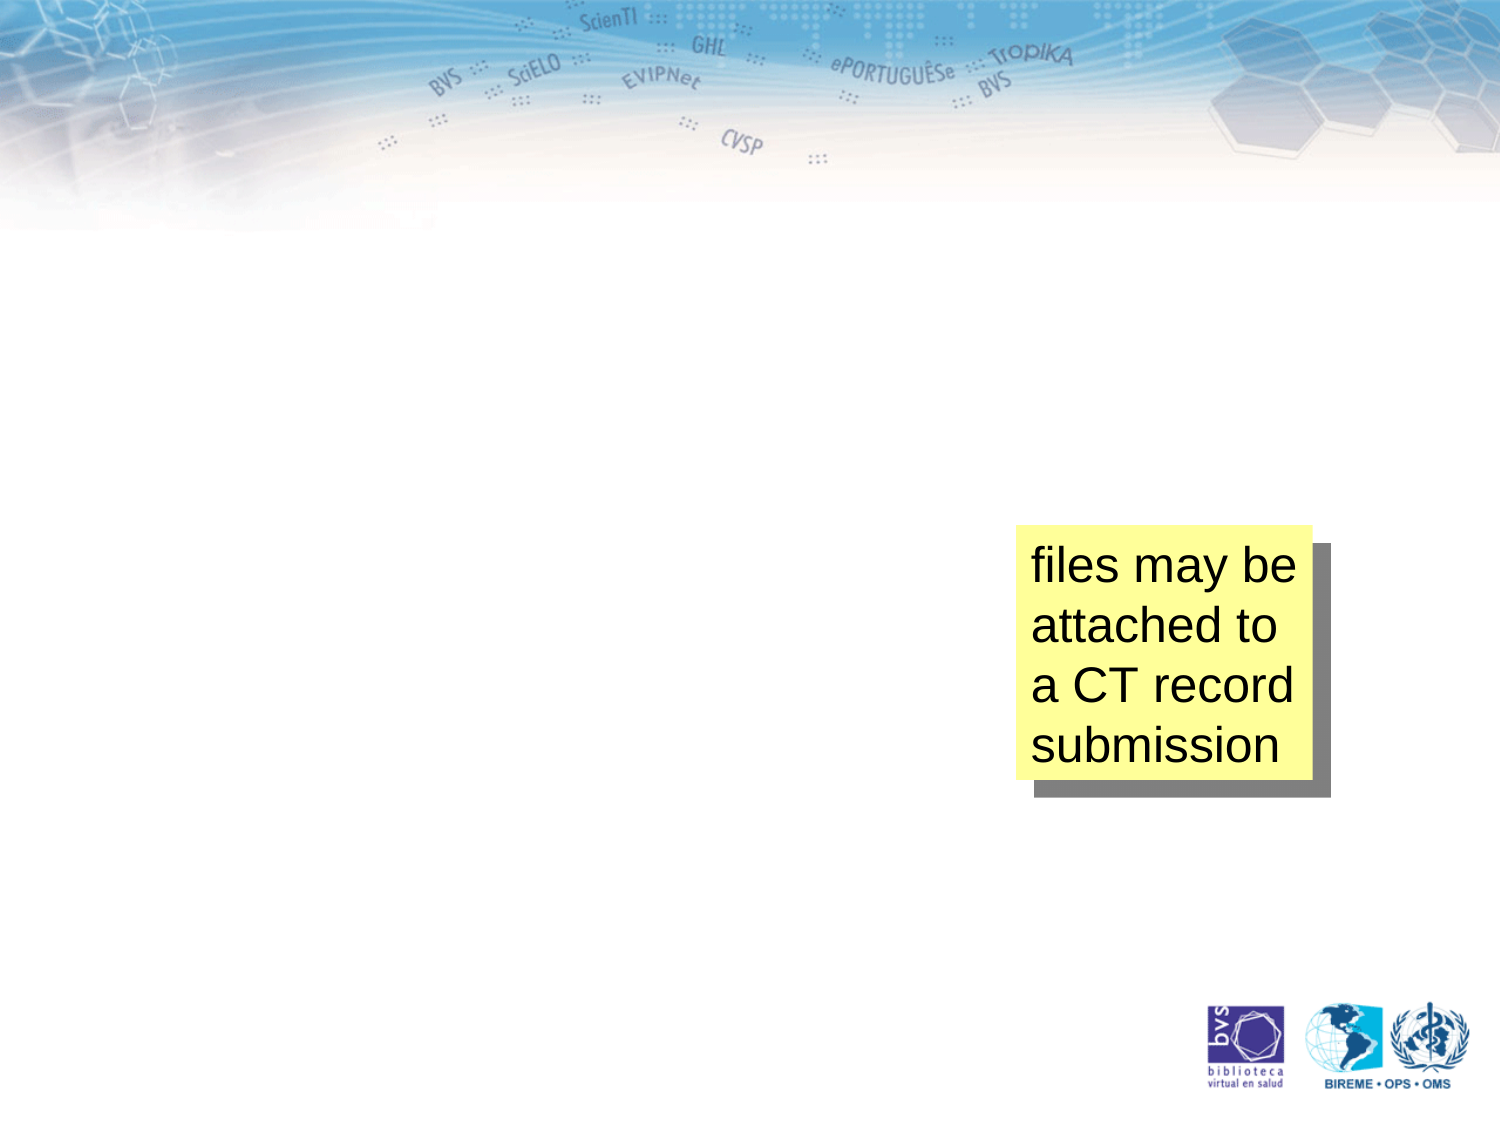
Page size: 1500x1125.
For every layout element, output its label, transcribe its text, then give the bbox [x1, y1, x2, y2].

picture [0, 0, 1500, 1125]
text_box files may be attached to a CT record submission [1016, 525, 1313, 780]
